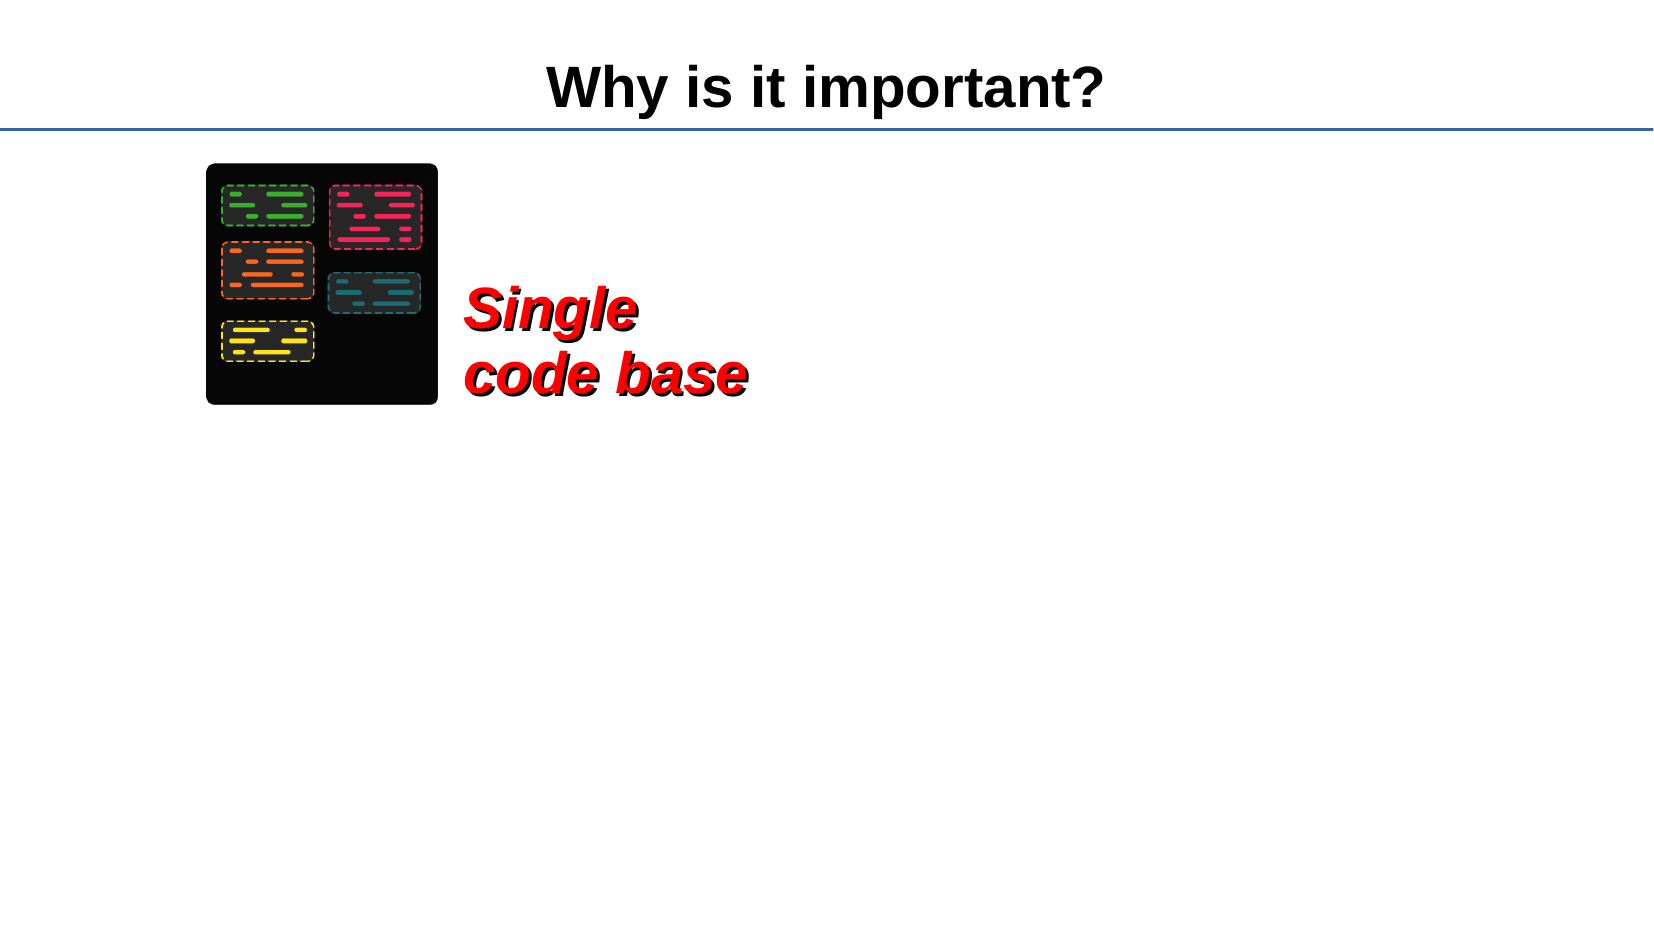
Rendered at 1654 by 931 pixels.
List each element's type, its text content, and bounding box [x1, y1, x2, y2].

picture [206, 163, 438, 405]
text_box Single code base [448, 268, 804, 414]
text_box Why is it important? [466, 47, 1188, 128]
